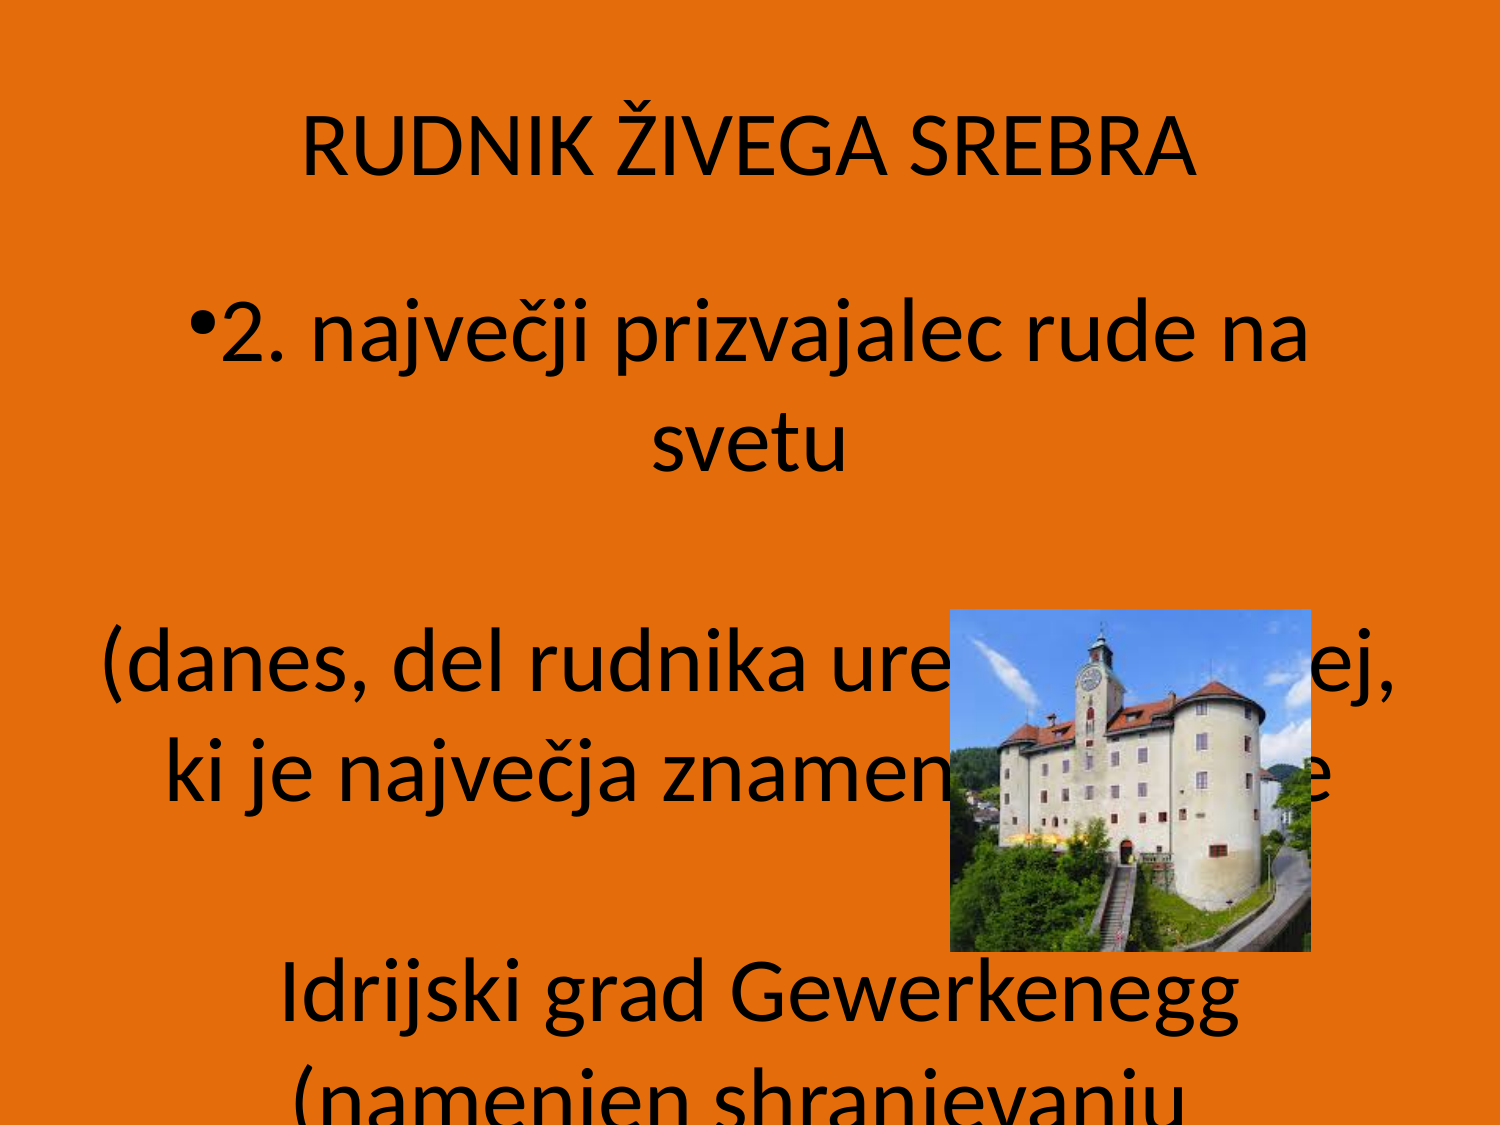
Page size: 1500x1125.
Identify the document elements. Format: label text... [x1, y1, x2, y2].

title RUDNIK ŽIVEGA SREBRA [75, 45, 1426, 233]
title 2. največji prizvajalec rude na svetu (danes, del rudnika urejen v muzej, ki je največja znamenitost Idrije Idrijski grad Gewerkenegg (namenjen shranjevanju živega srebra) [75, 262, 1426, 1005]
picture [950, 609, 1311, 952]
